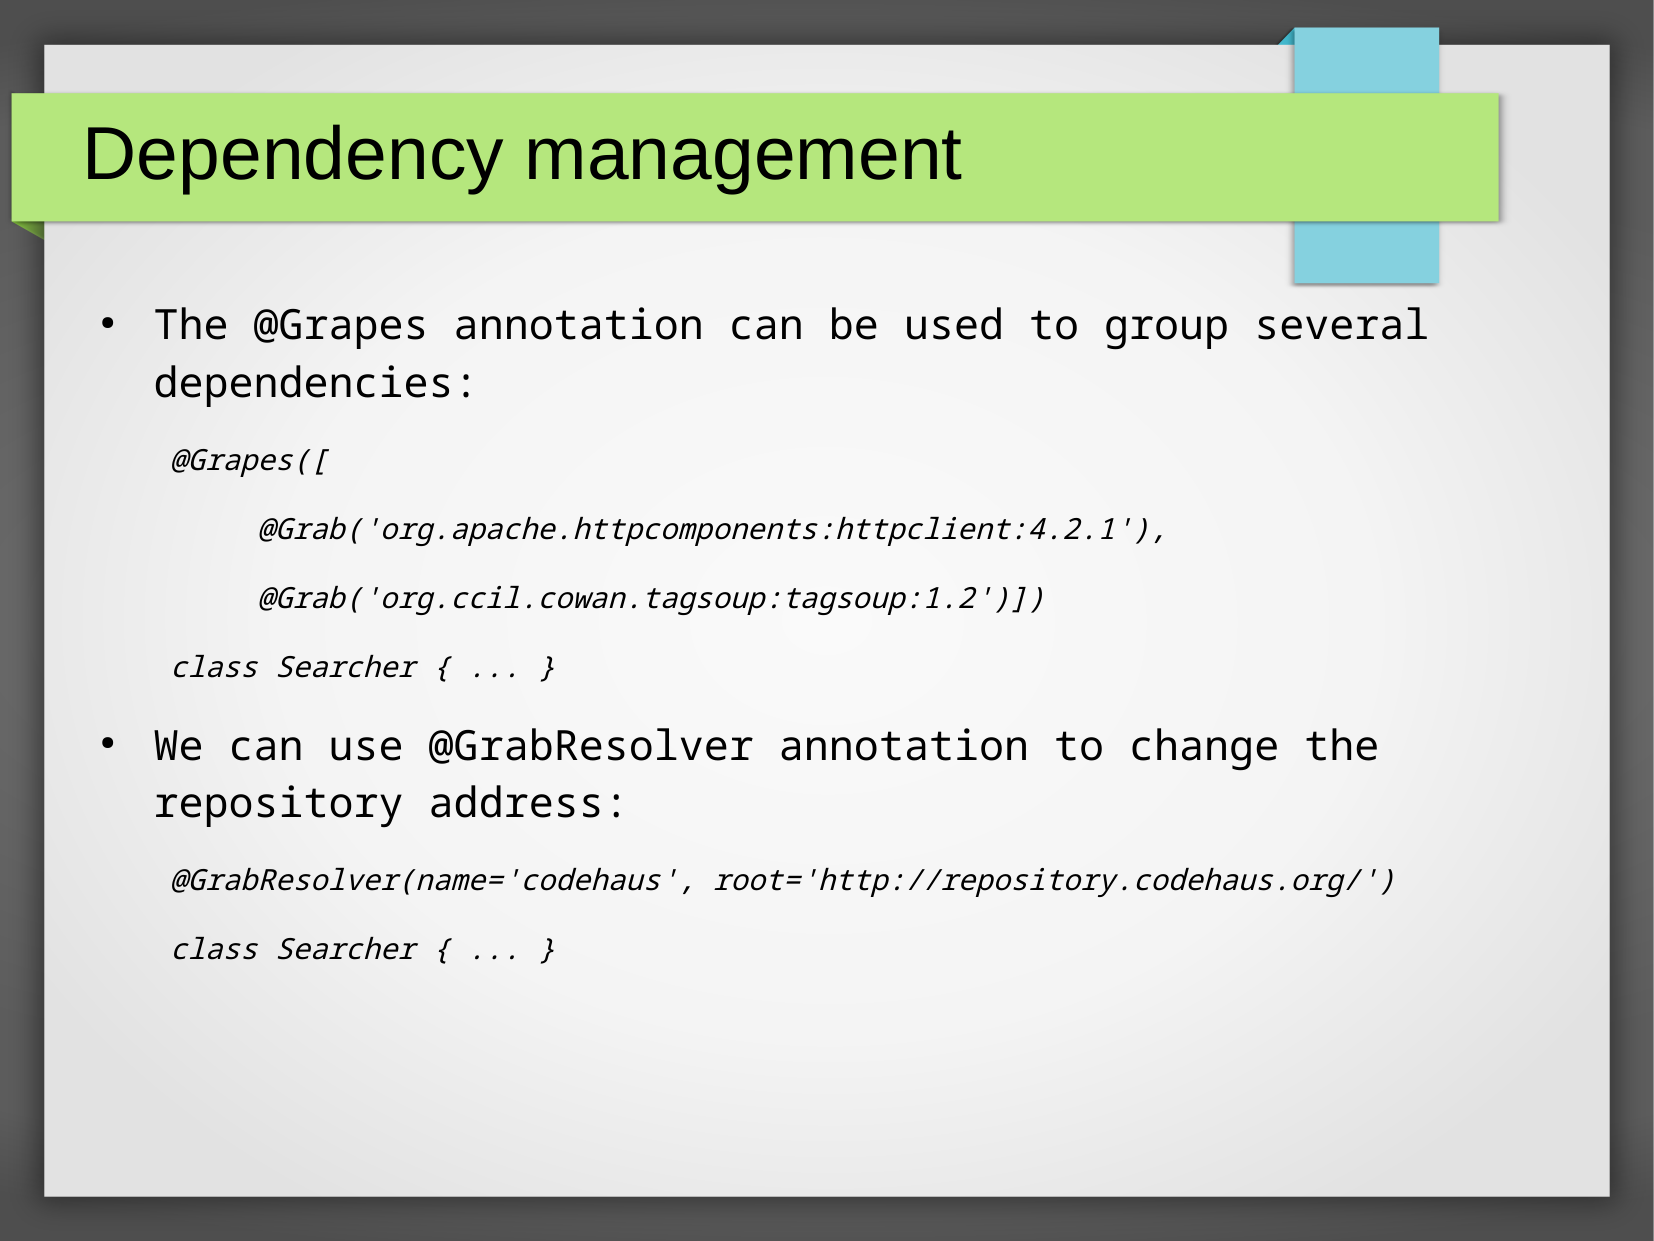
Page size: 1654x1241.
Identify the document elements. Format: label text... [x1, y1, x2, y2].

list The @Grapes annotation can be used to group several dependencies: @Grapes([ @Grab('org.apache.httpcomponents:httpclient:4.2.1'), @Grab('org.ccil.cowan.tagsoup:tagsoup:1.2')]) class Searcher { ... } We can use @GrabResolver annotation to change the repository address: @GrabResolver(name='codehaus', root='http://repository.codehaus.org/') class Searcher { ... } [82, 295, 1571, 1123]
picture [0, 0, 1654, 1241]
title Dependency management [82, 94, 1264, 213]
